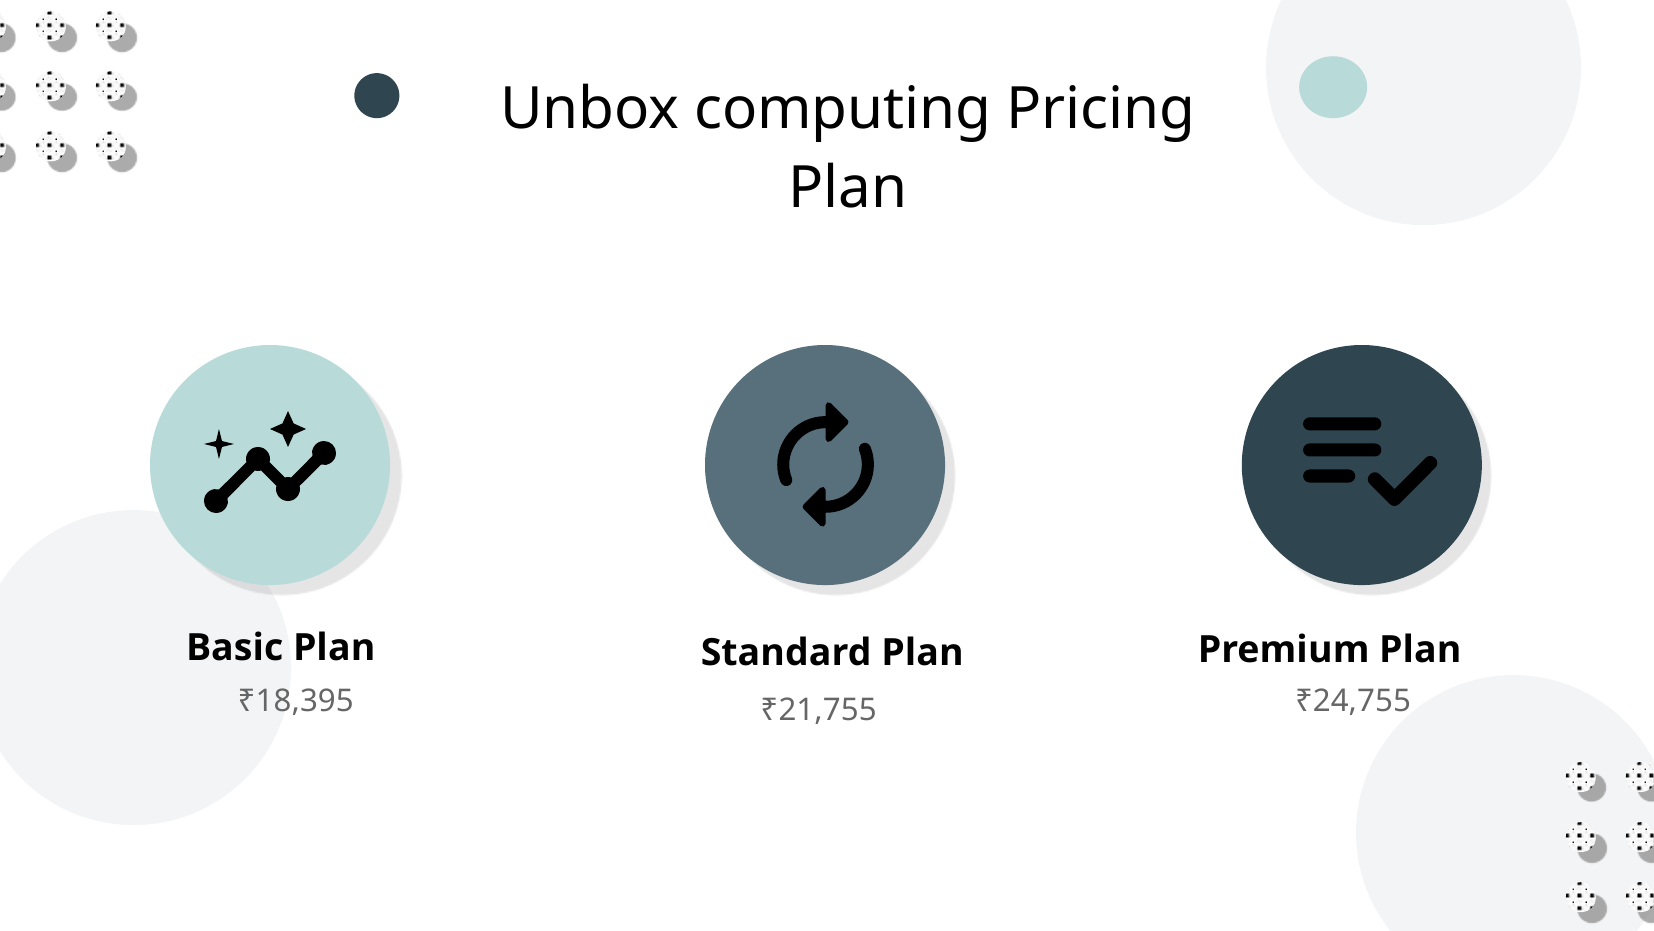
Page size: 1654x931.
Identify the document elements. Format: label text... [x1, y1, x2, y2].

text_box ₹18,395 [60, 670, 532, 931]
picture [1625, 822, 1654, 853]
text_box [150, 345, 391, 586]
picture [1625, 762, 1654, 793]
picture [35, 71, 66, 102]
picture [95, 11, 126, 42]
picture [35, 11, 66, 42]
picture [750, 388, 902, 541]
picture [1286, 375, 1450, 538]
text_box [354, 73, 400, 119]
picture [0, 134, 7, 159]
picture [1585, 882, 1596, 912]
picture [195, 390, 346, 541]
text_box Unbox computing Pricing Plan [442, 59, 1253, 210]
picture [0, 14, 6, 39]
picture [1585, 762, 1596, 792]
text_box Standard Plan [660, 618, 1004, 679]
picture [95, 131, 127, 162]
text_box ₹24,755 [1122, 670, 1585, 931]
text_box [1241, 345, 1482, 586]
picture [95, 71, 126, 102]
picture [35, 131, 67, 162]
text_box ₹21,755 [590, 679, 1047, 827]
picture [1585, 822, 1596, 852]
text_box [1299, 56, 1368, 119]
text_box Basic Plan [60, 612, 502, 670]
picture [1625, 882, 1654, 913]
text_box Premium Plan [1146, 615, 1514, 670]
text_box [705, 345, 946, 586]
picture [0, 74, 6, 99]
